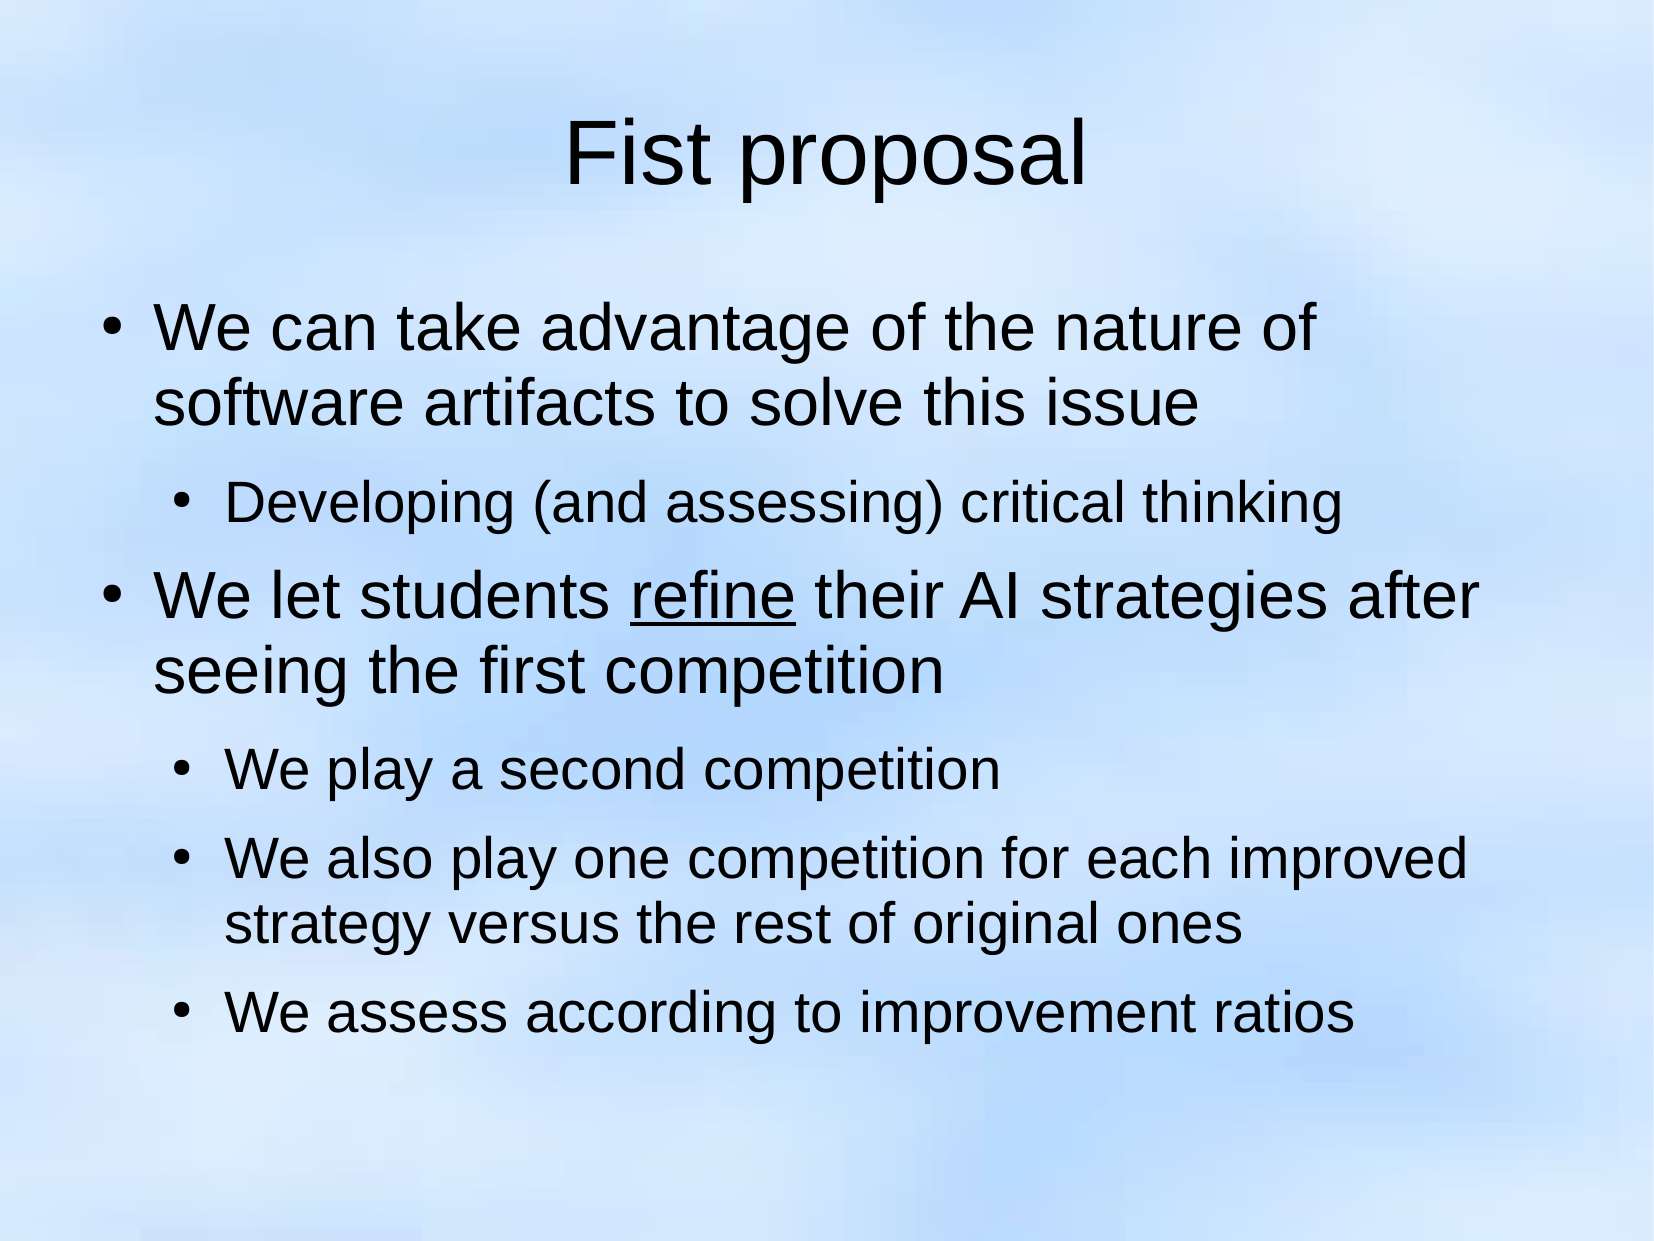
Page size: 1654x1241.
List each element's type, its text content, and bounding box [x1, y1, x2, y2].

list We can take advantage of the nature of software artifacts to solve this issue Developing (and assessing) critical thinking We let students refine their AI strategies after seeing the first competition We play a second competition We also play one competition for each improved strategy versus the rest of original ones We assess according to improvement ratios [82, 290, 1571, 1109]
title Fist proposal [82, 49, 1571, 257]
picture [0, 0, 1654, 1241]
